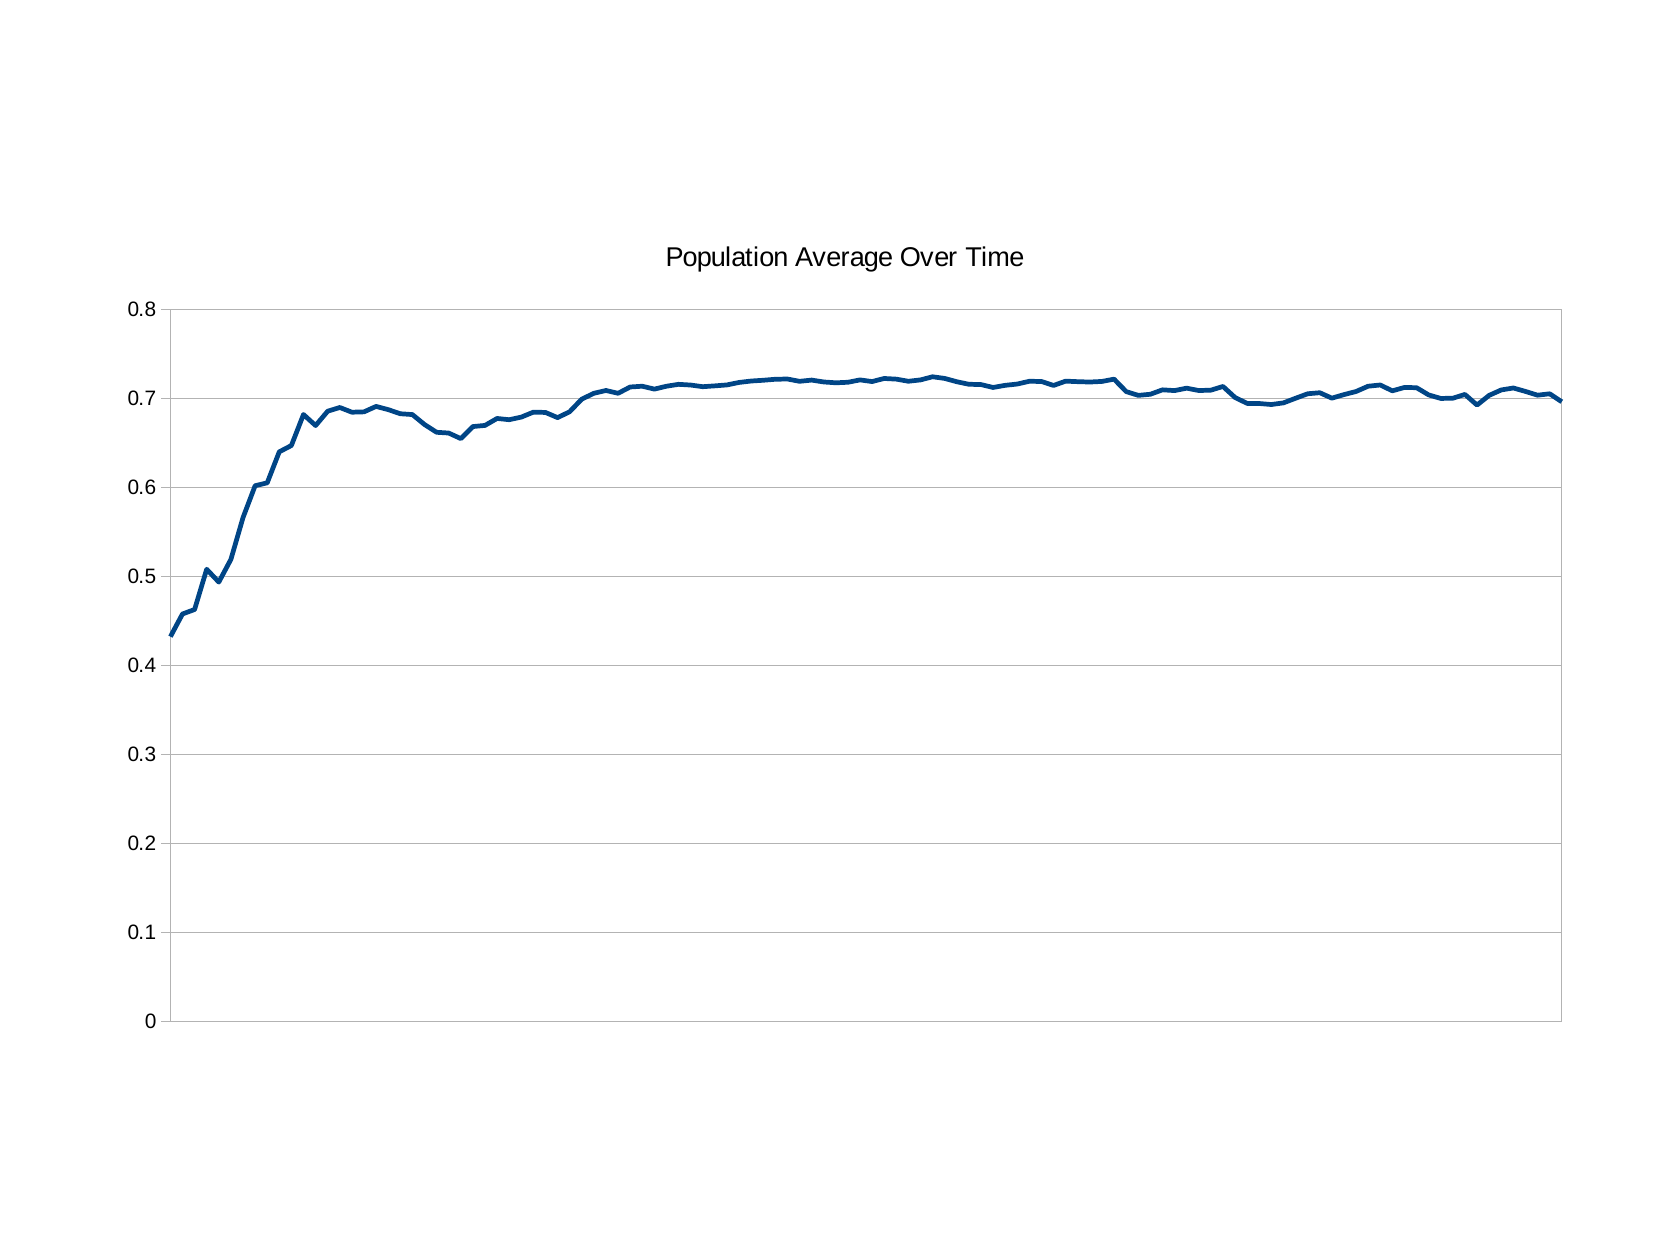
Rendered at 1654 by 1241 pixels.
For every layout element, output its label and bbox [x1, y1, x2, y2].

chart [97, 210, 1592, 1051]
